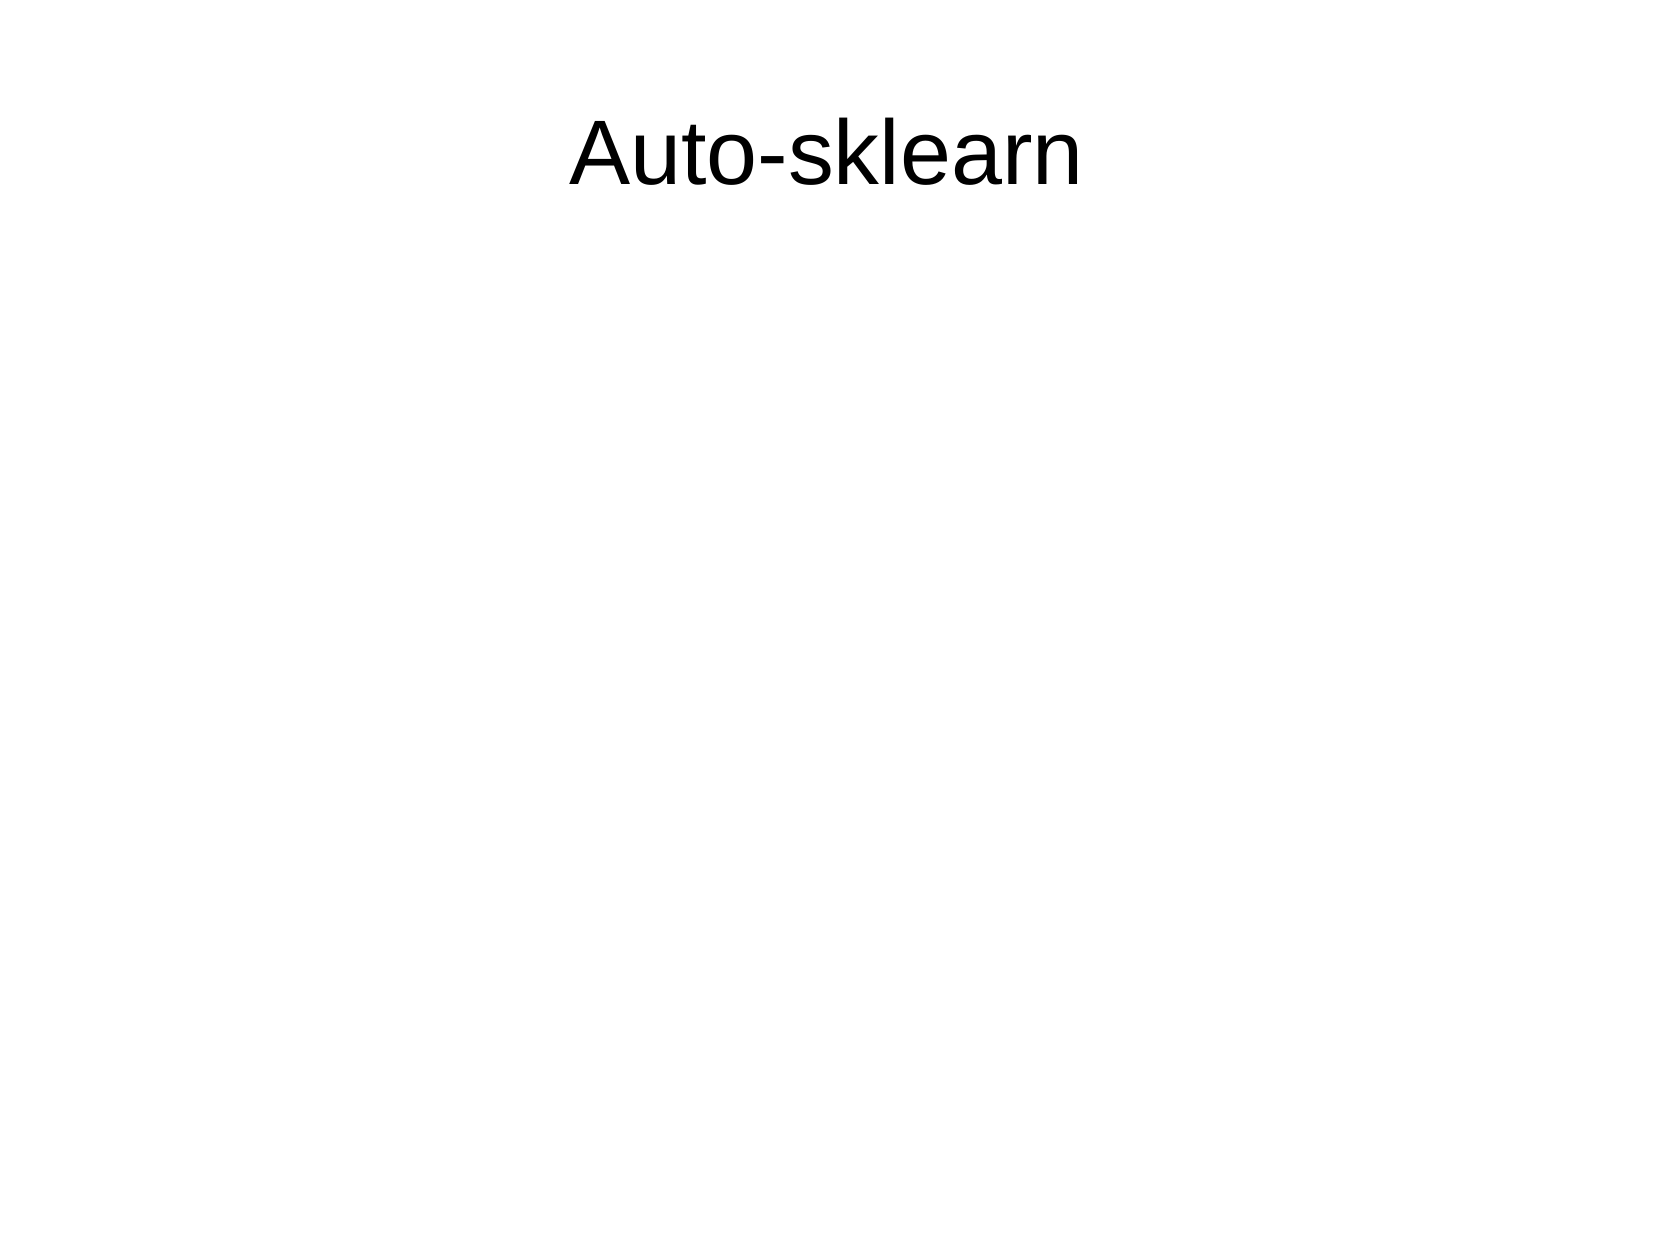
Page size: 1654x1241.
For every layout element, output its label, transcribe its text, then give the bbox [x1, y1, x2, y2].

title Auto-sklearn [82, 49, 1571, 257]
